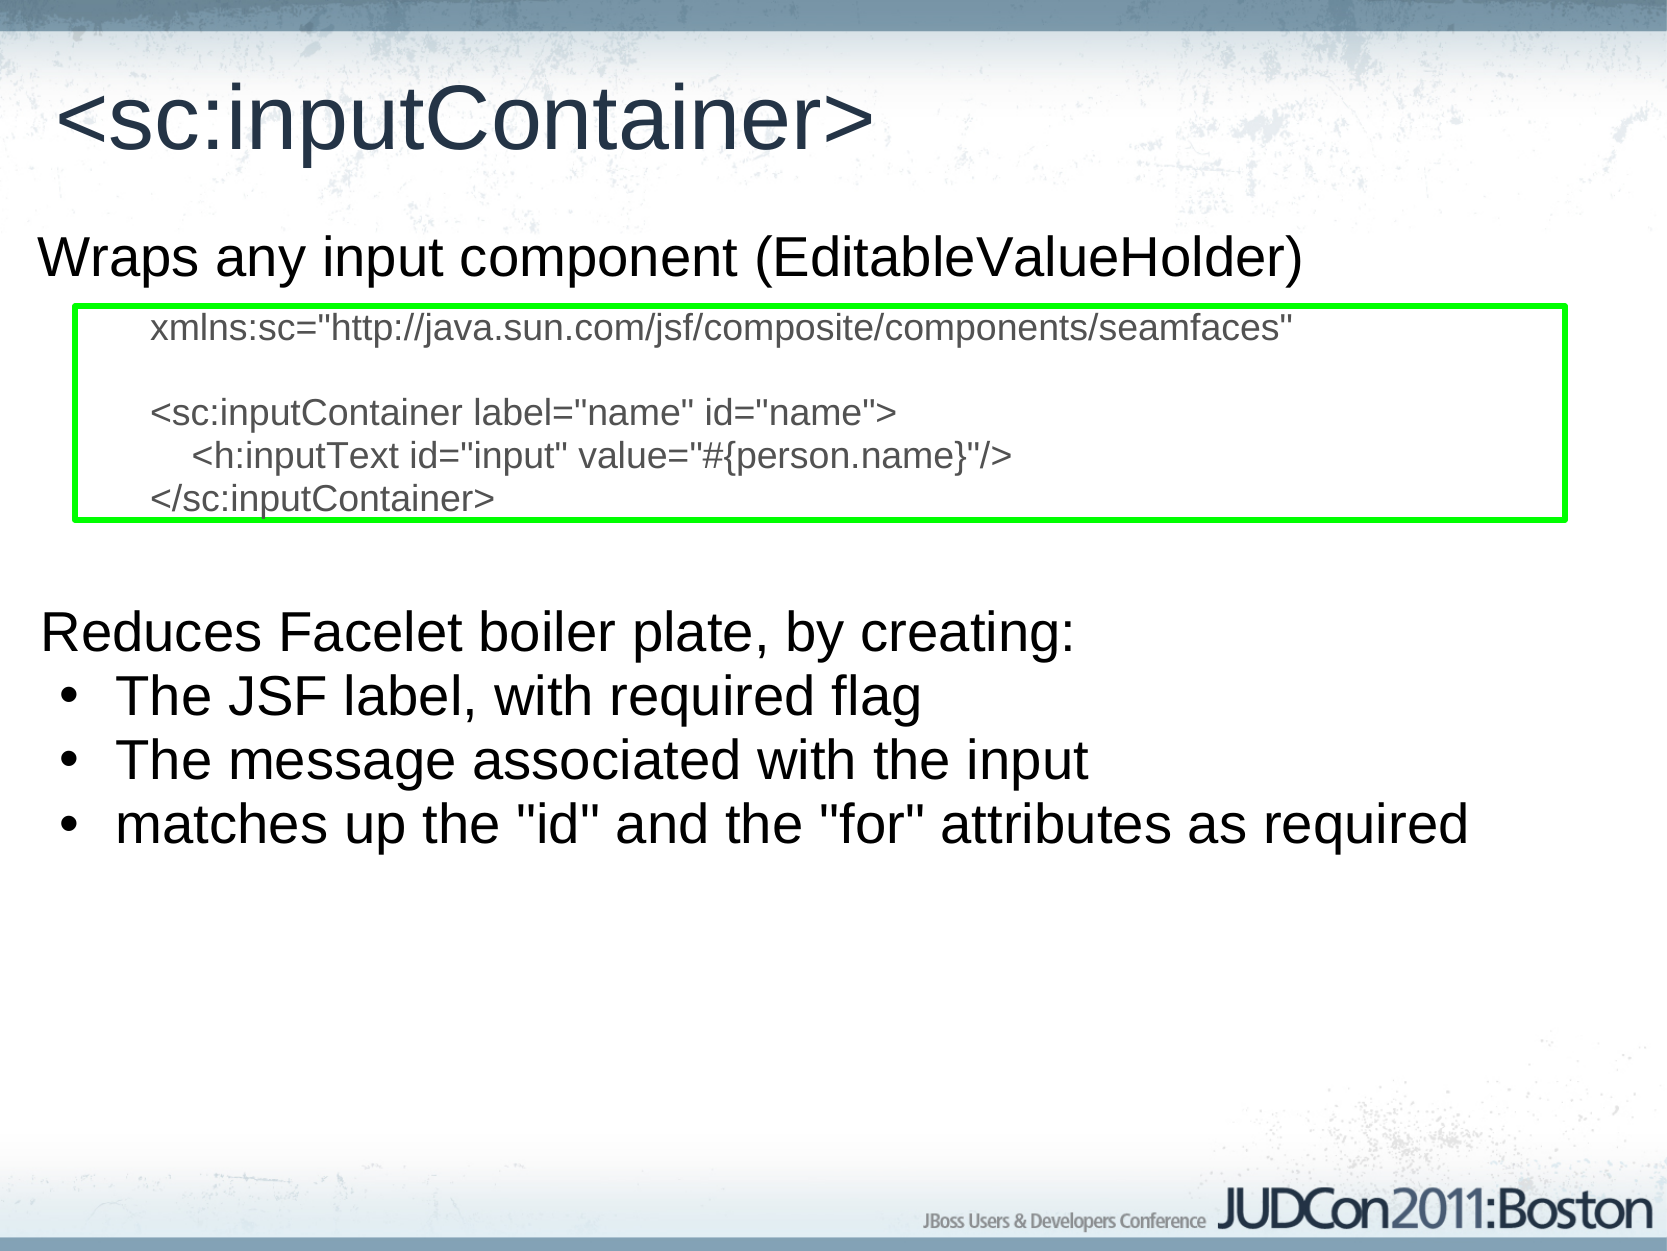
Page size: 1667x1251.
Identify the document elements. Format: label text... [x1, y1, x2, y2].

picture [0, 0, 1667, 1251]
text_box xmlns:sc="http://java.sun.com/jsf/composite/components/seamfaces" <sc:inputContainer label="name" id="name"> <h:inputText id="input" value="#{person.name}"/> </sc:inputContainer> [75, 306, 1565, 520]
list Wraps any input component (EditableValueHolder) [37, 225, 1625, 503]
title <sc:inputContainer> [40, 50, 1627, 216]
text_box Reduces Facelet boiler plate, by creating: The JSF label, with required flag The message associated with the input matches up the "id" and the "for" attributes as required [40, 599, 1600, 985]
